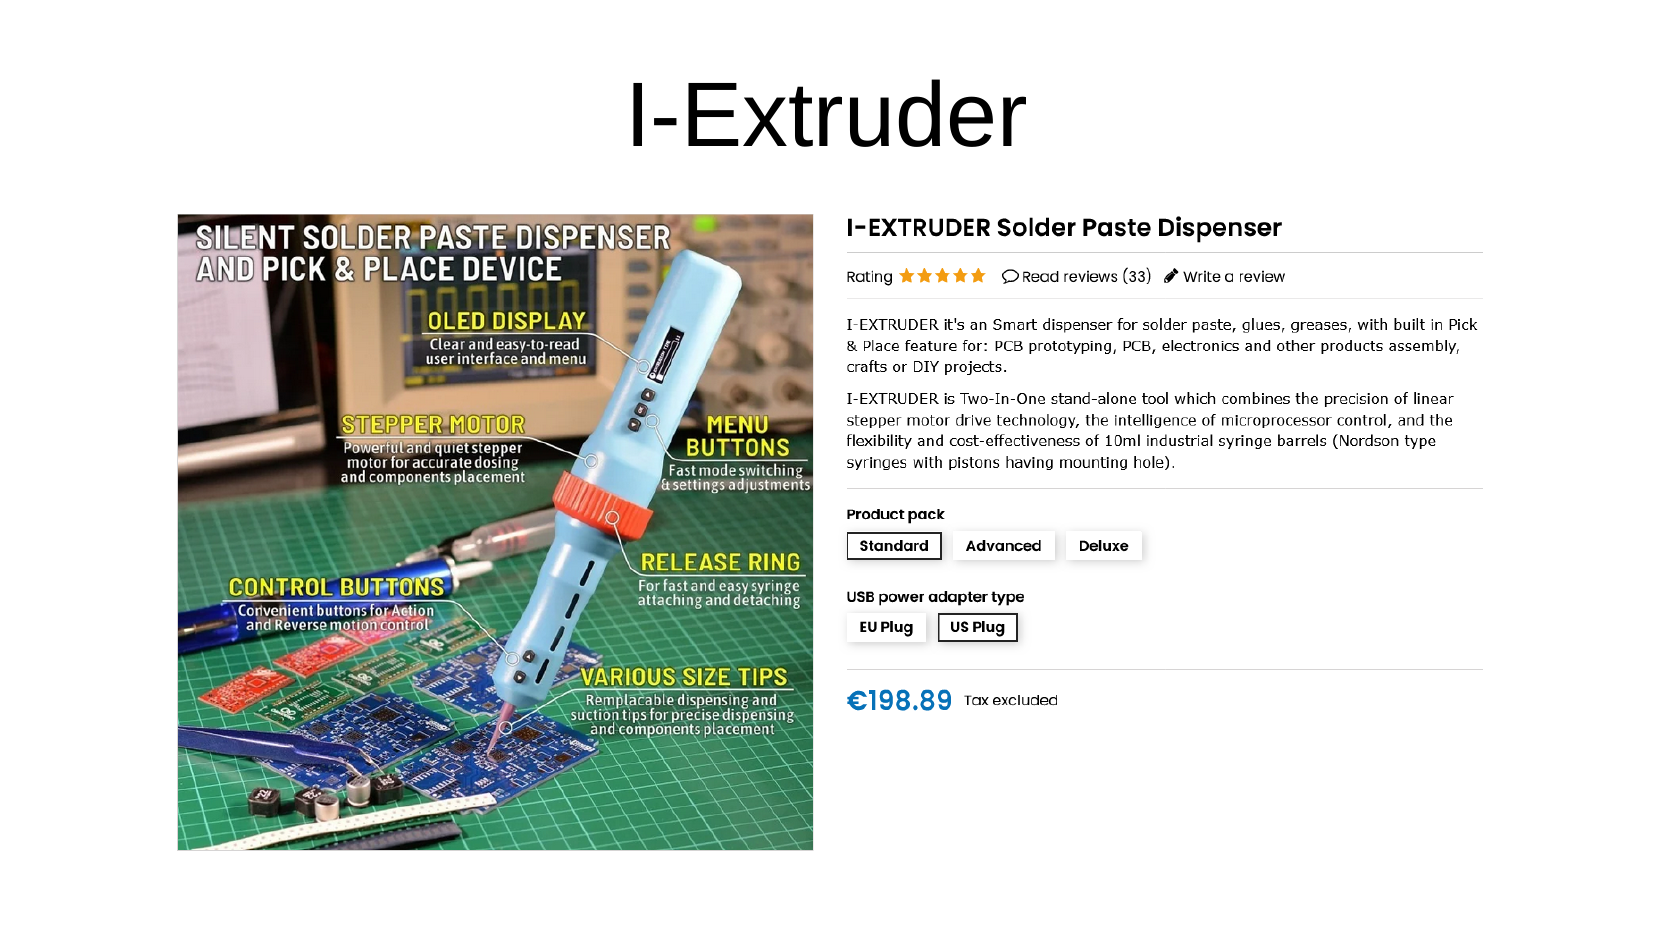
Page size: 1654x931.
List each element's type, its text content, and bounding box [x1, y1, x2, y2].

title I-Extruder [82, 37, 1571, 193]
picture [170, 206, 1483, 857]
